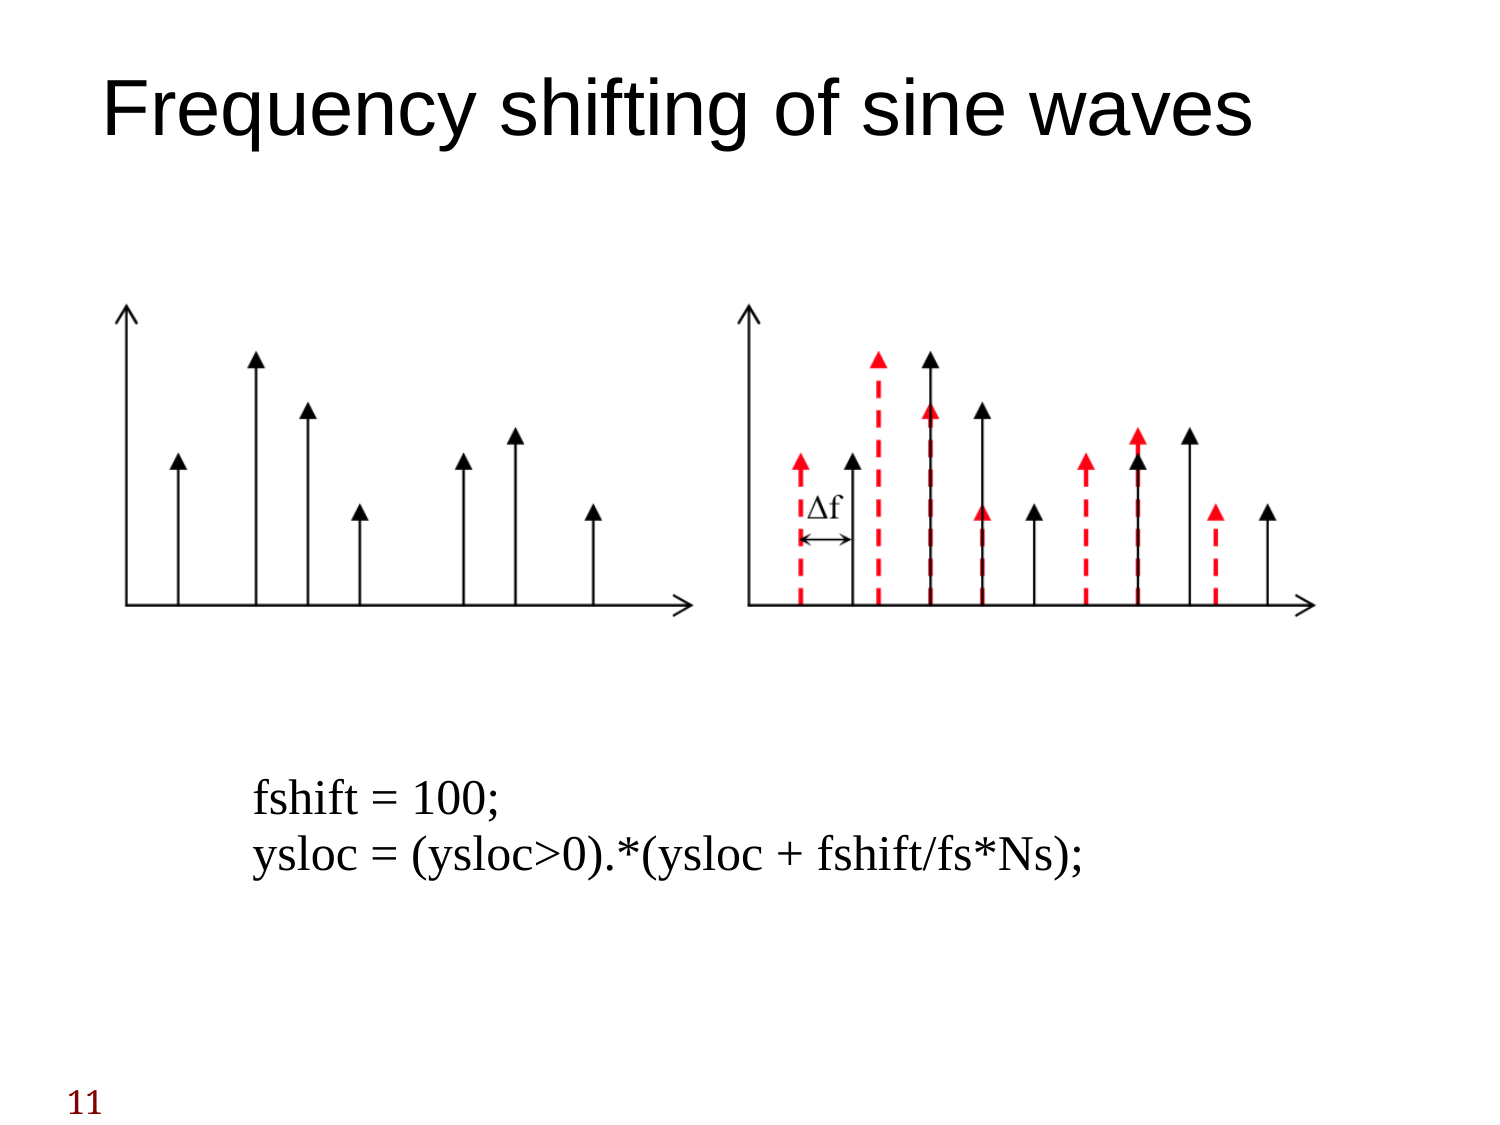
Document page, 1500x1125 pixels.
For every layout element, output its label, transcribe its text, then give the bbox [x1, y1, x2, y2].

title Frequency shifting of sine waves [73, 9, 1350, 198]
picture [112, 299, 1332, 625]
text_box fshift = 100; ysloc = (ysloc>0).*(ysloc + fshift/fs*Ns); [237, 762, 1300, 946]
text_box <number> [66, 1081, 255, 1119]
